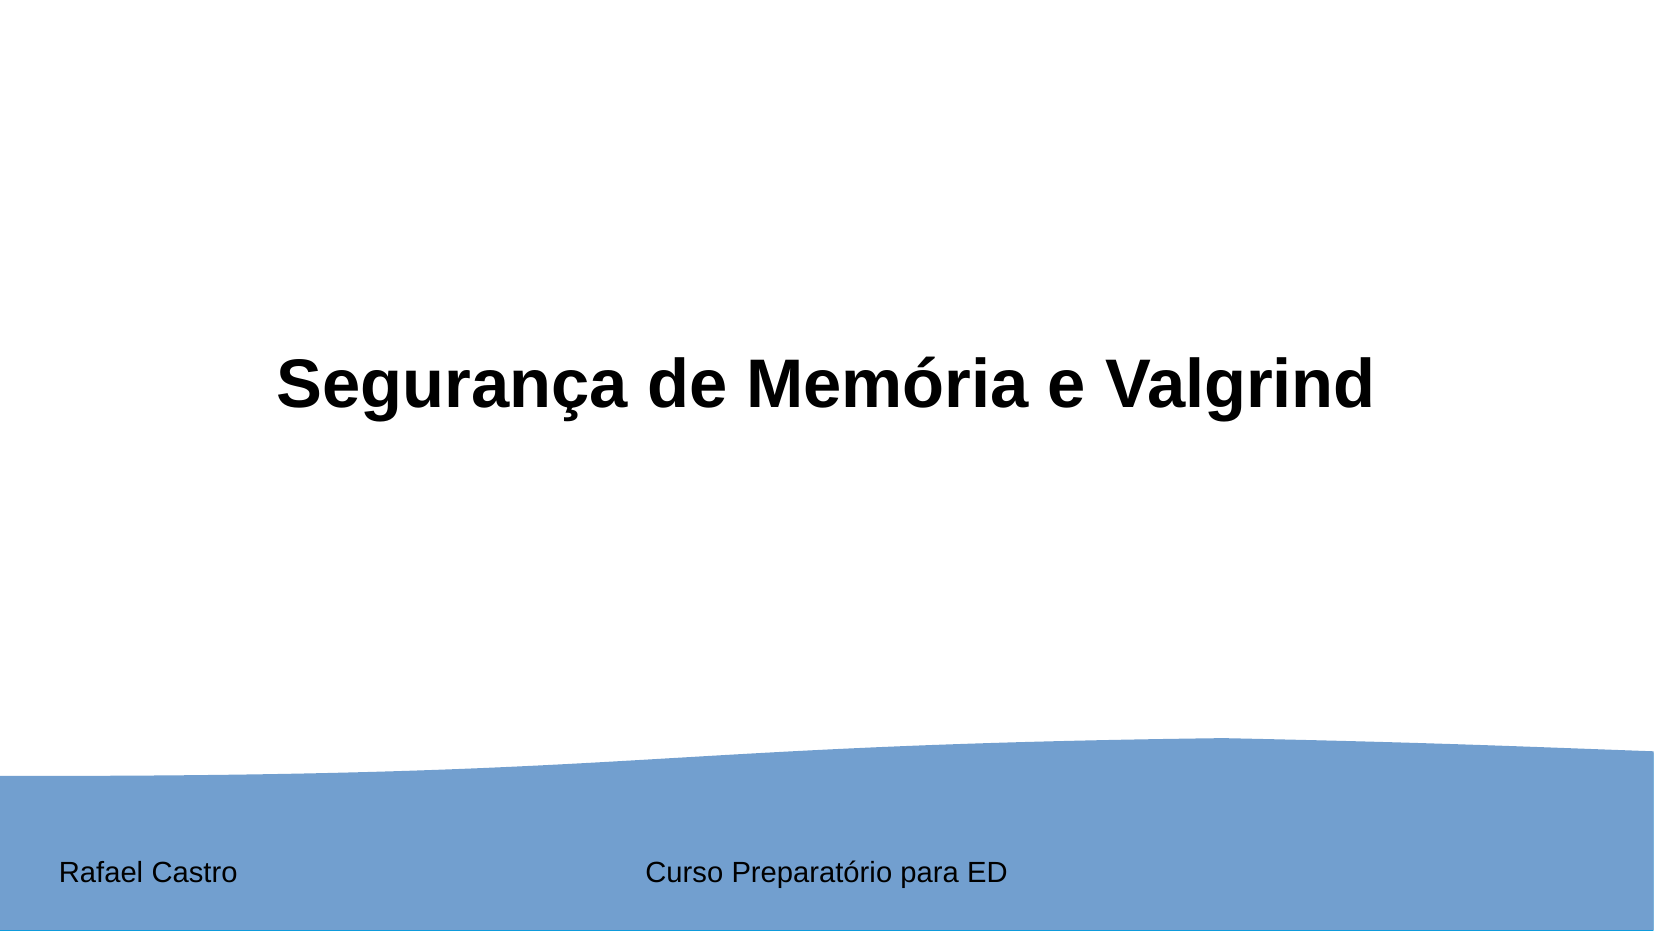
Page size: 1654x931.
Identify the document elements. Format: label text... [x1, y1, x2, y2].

title Segurança de Memória e Valgrind [88, 295, 1565, 473]
